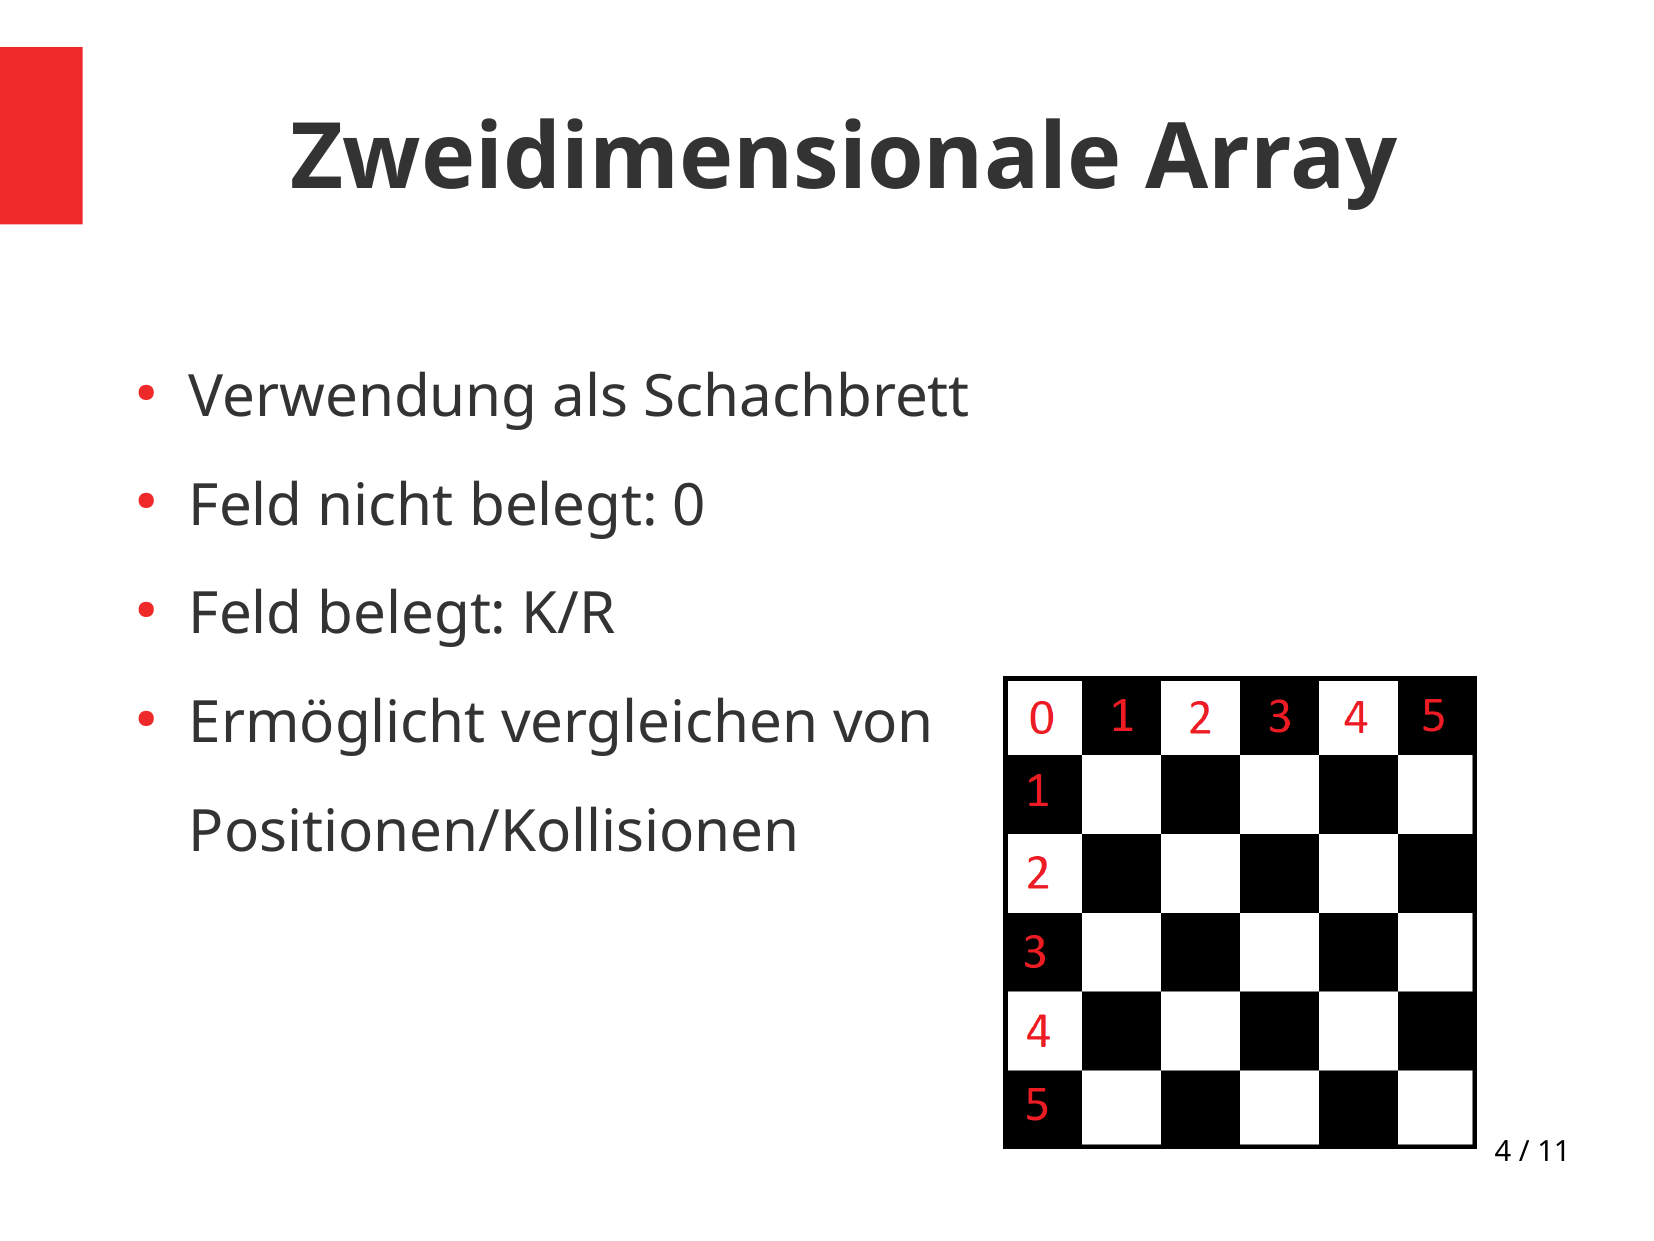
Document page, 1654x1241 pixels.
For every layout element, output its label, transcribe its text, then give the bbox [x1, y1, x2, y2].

list Verwendung als Schachbrett Feld nicht belegt: 0 Feld belegt: K/R Ermöglicht vergleichen von Positionen/Kollisionen [118, 354, 1536, 1074]
picture [1003, 676, 1477, 1149]
title Zweidimensionale Array [118, 49, 1571, 257]
